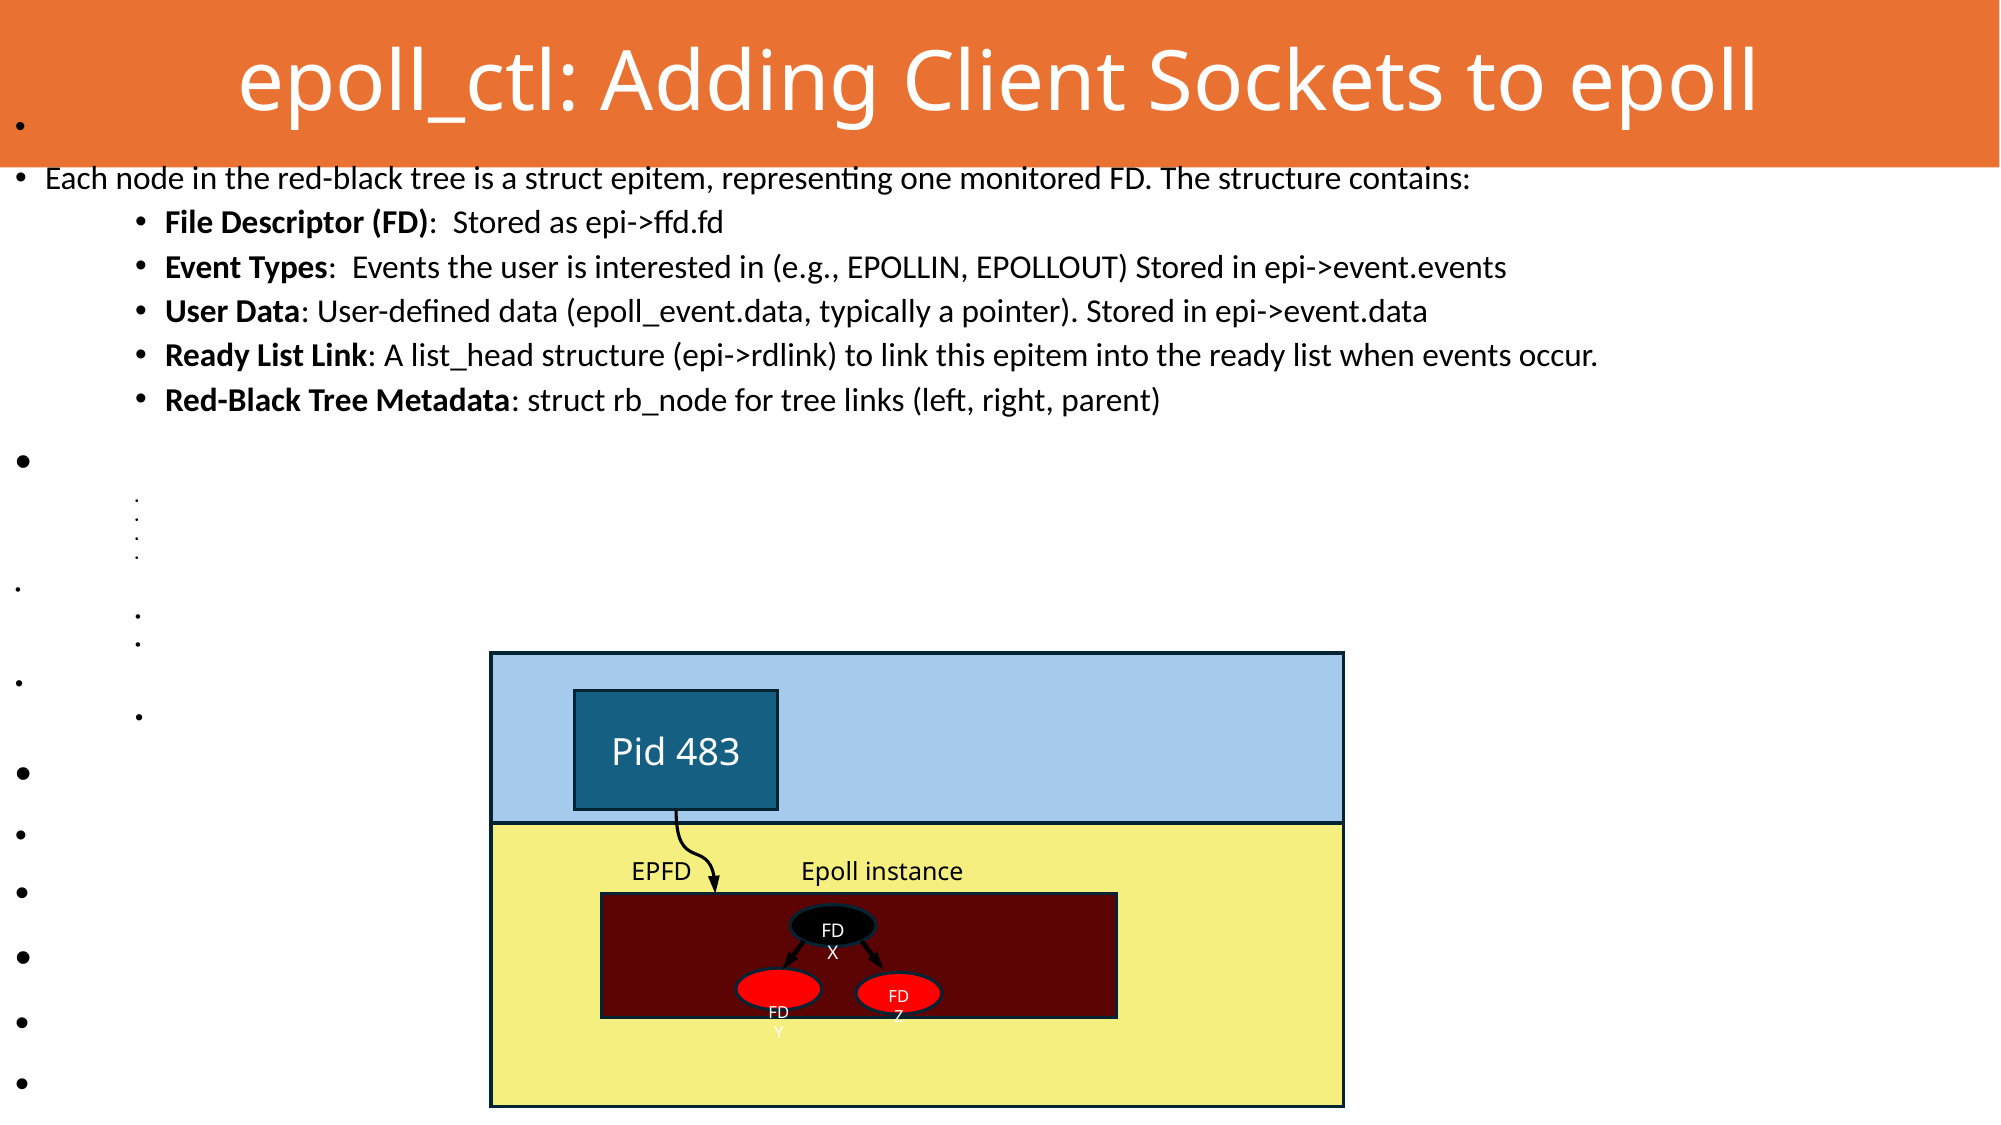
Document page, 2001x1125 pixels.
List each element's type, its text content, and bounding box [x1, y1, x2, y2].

text_box FD X [790, 904, 876, 947]
title epoll_ctl: Adding Client Sockets to epoll [0, 0, 2000, 168]
text_box EPFD [616, 848, 790, 894]
list Each node in the red-black tree is a struct epitem, representing one monitored FD. The structure contains: File Descriptor (FD): Stored as epi->ffd.fd Event Types: Events the user is interested in (e.g., EPOLLIN, EPOLLOUT) Stored in epi->event.events User Data: User-defined data (epoll_event.data, typically a pointer). Stored in epi->event.data Ready List Link: A list_head structure (epi->rdlink) to link this epitem into the ready list when events occur. Red-Black Tree Metadata: struct rb_node for tree links (left, right, parent) [0, 100, 1864, 427]
text_box Epoll instance [790, 848, 1091, 894]
text_box FD Y [735, 968, 822, 1010]
text_box FD Z [856, 972, 942, 1015]
text_box [491, 653, 1343, 1107]
text_box Pid 483 [574, 690, 778, 810]
